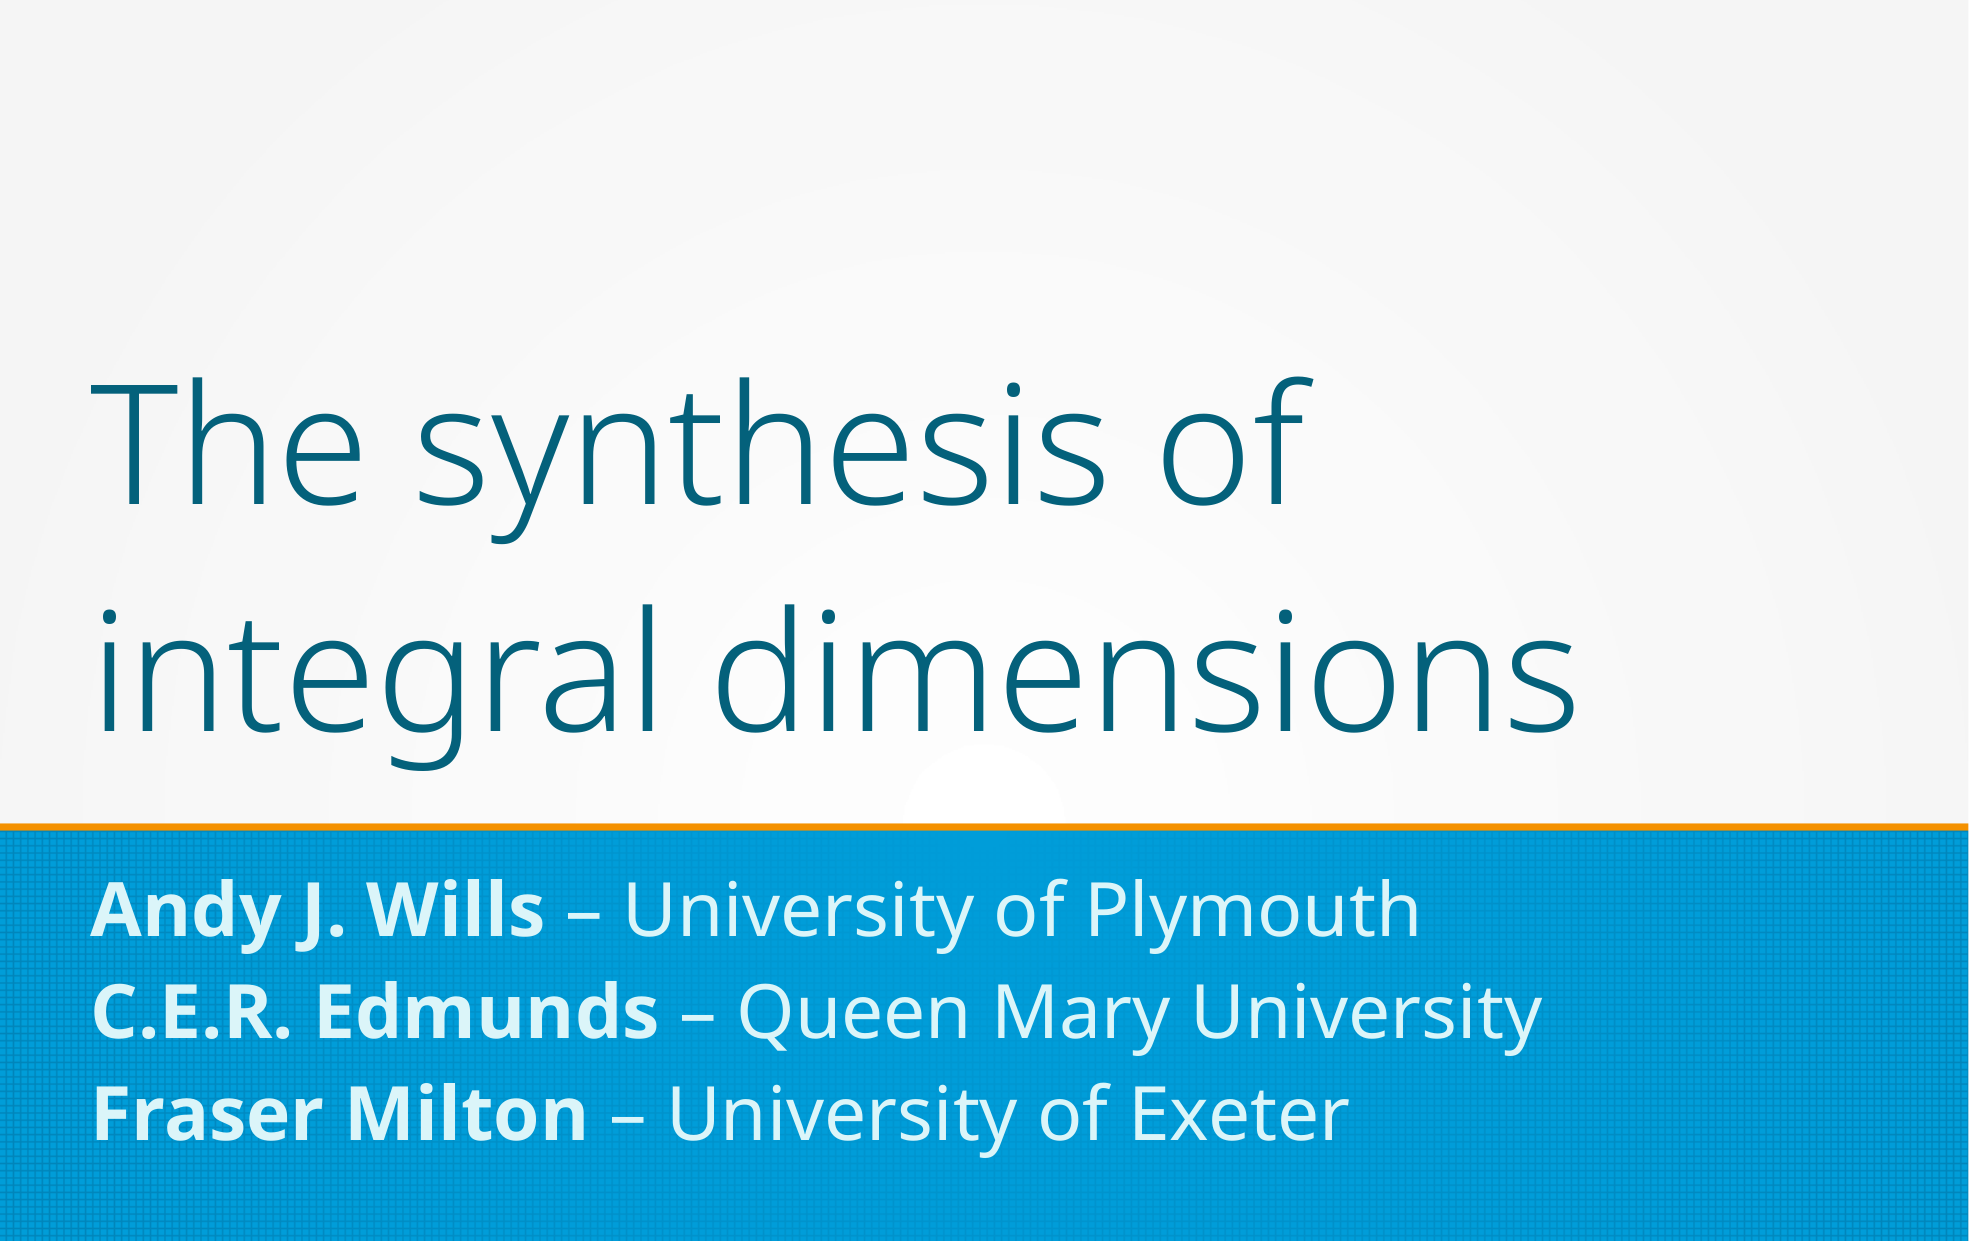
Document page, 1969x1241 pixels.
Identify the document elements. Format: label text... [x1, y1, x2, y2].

title The synthesis of integral dimensions [90, 49, 1862, 781]
subtitle Andy J. Wills – University of Plymouth C.E.R. Edmunds – Queen Mary University Fraser Milton – University of Exeter [90, 855, 1861, 1118]
picture [0, 0, 1969, 830]
